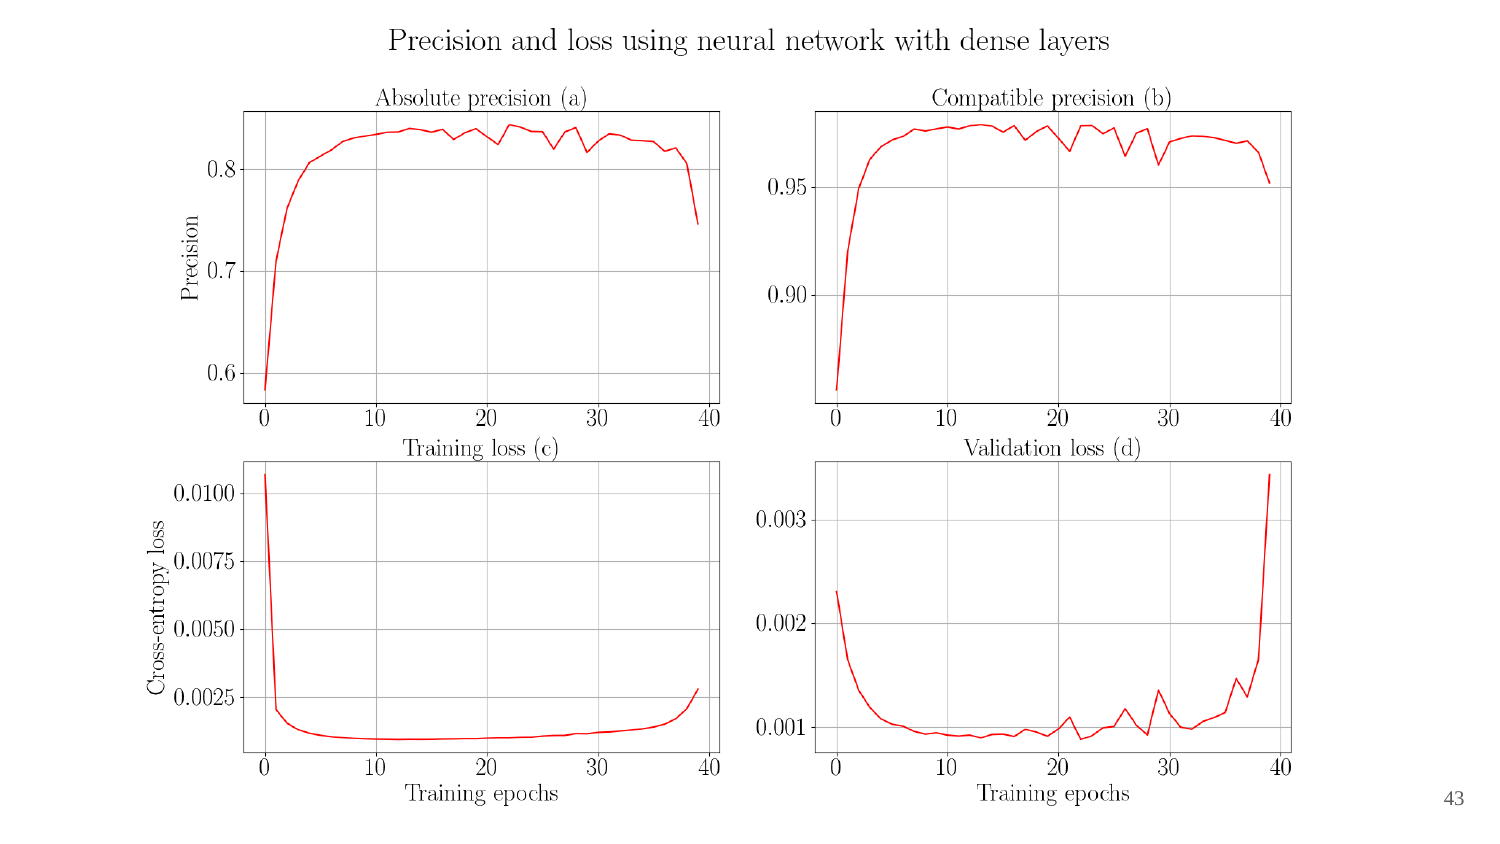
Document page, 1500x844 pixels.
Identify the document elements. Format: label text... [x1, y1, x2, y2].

picture [74, 11, 1426, 844]
slide_number <number> [1426, 764, 1480, 830]
